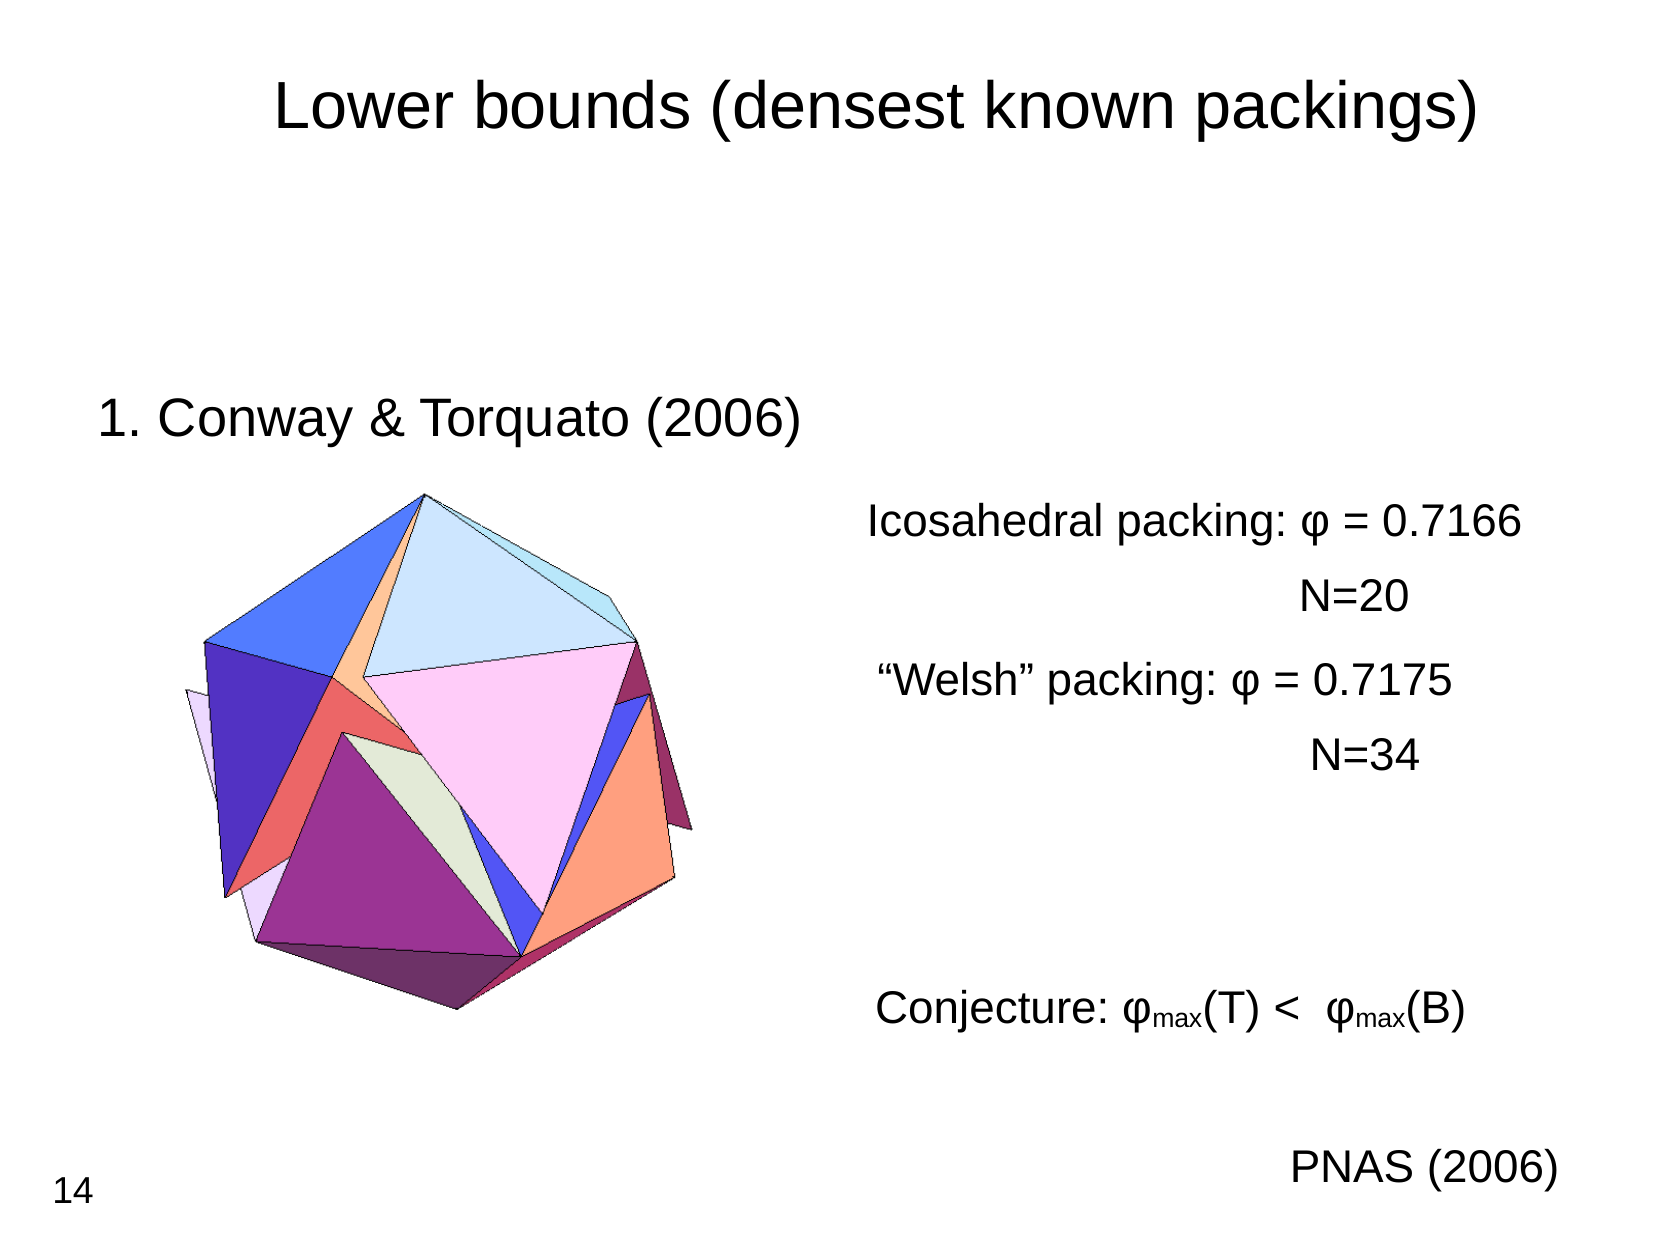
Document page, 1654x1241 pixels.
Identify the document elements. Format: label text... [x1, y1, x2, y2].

text_box 14 [37, 1162, 109, 1220]
text_box N=20 [1284, 562, 1435, 629]
text_box 1. Conway & Torquato (2006) [82, 379, 819, 456]
picture [75, 449, 815, 1181]
text_box N=34 [1294, 721, 1445, 788]
text_box “Welsh” packing: φ = 0.7175 [862, 646, 1469, 713]
text_box PNAS (2006) [1275, 1133, 1575, 1201]
text_box Conjecture: φmax(T) < φmax(B) [860, 975, 1536, 1057]
text_box Icosahedral packing: φ = 0.7166 [851, 487, 1538, 554]
text_box Lower bounds (densest known packings) [258, 60, 1502, 151]
